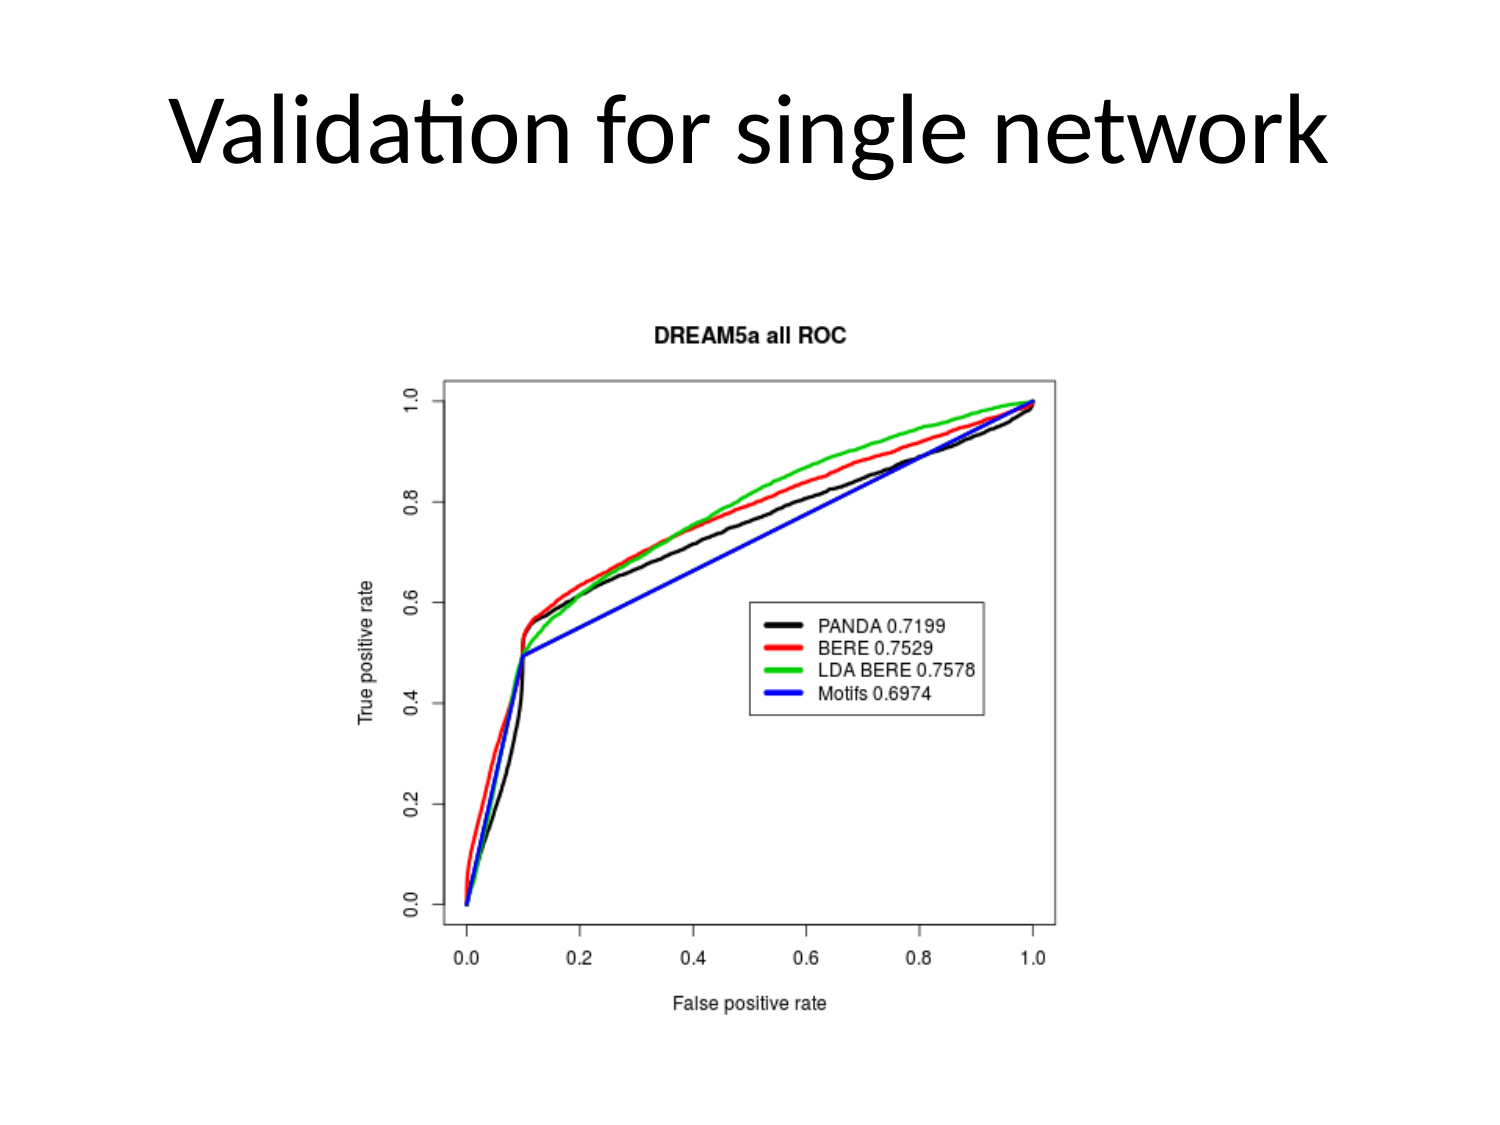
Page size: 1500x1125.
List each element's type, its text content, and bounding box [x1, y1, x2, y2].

title Validation for single network [75, 22, 1425, 256]
picture [352, 289, 1103, 1040]
